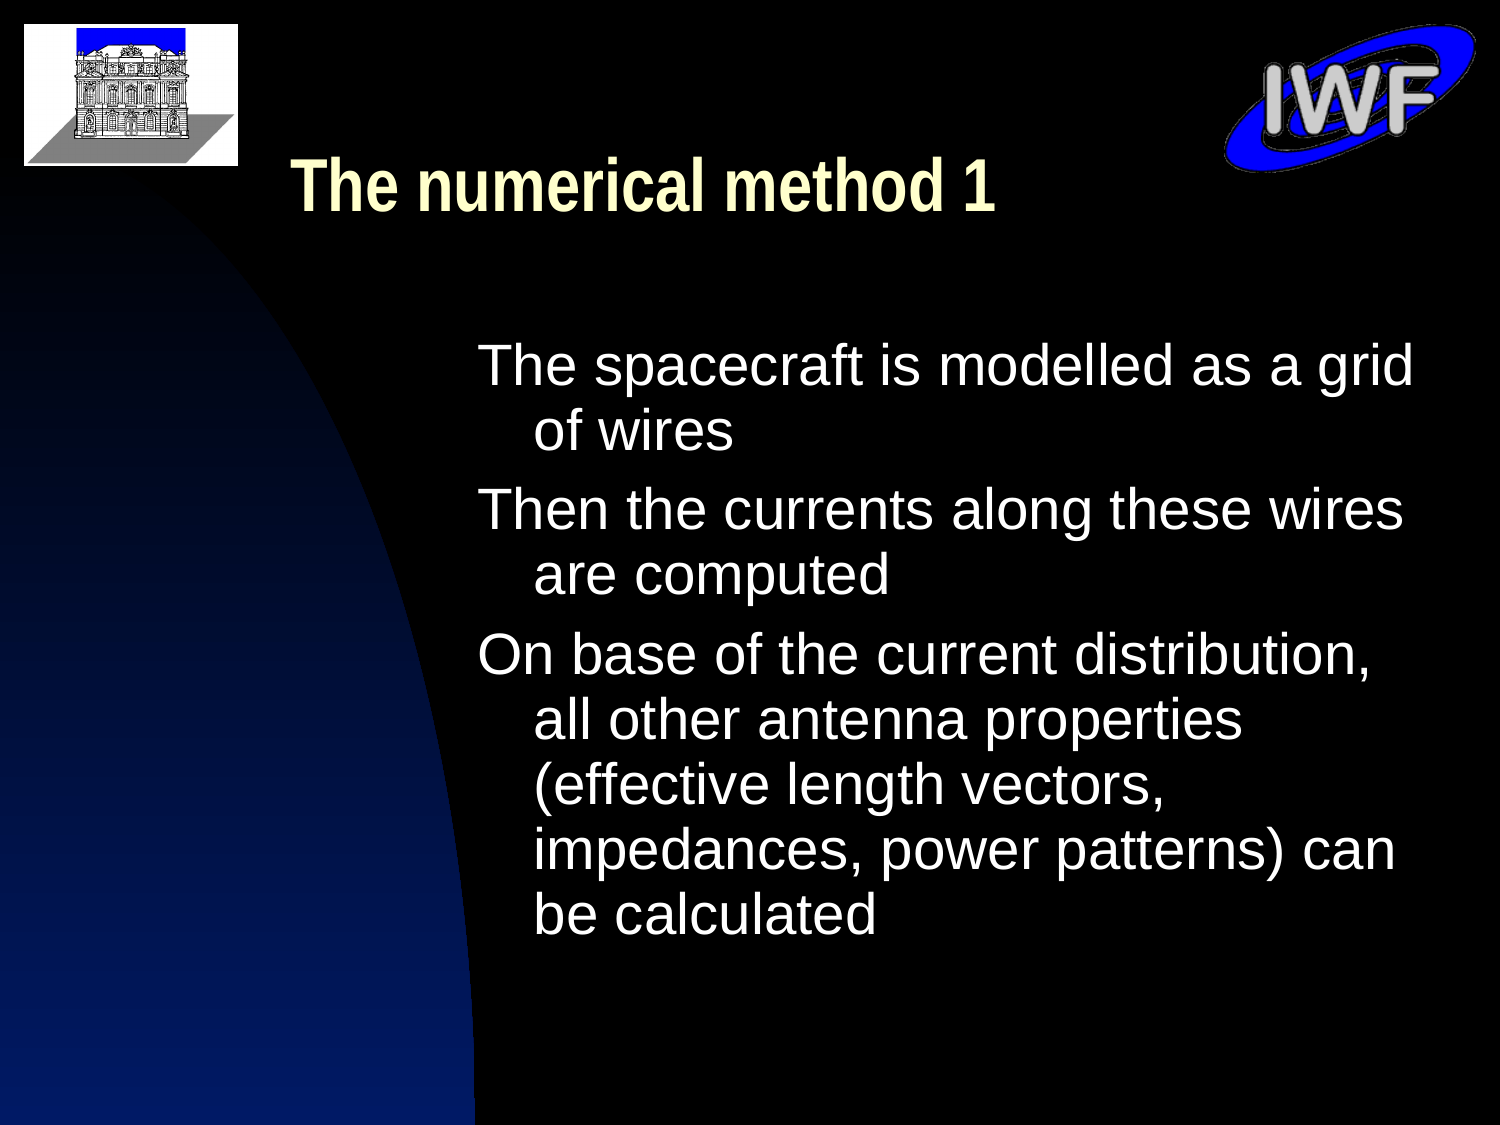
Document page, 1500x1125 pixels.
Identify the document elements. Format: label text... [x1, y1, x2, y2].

title The numerical method 1 [275, 99, 1463, 288]
list The spacecraft is modelled as a grid of wires Then the currents along these wires are computed On base of the current distribution, all other antenna properties (effective length vectors, impedances, power patterns) can be calculated [462, 324, 1463, 1001]
picture [1224, 24, 1476, 173]
picture [24, 24, 238, 166]
